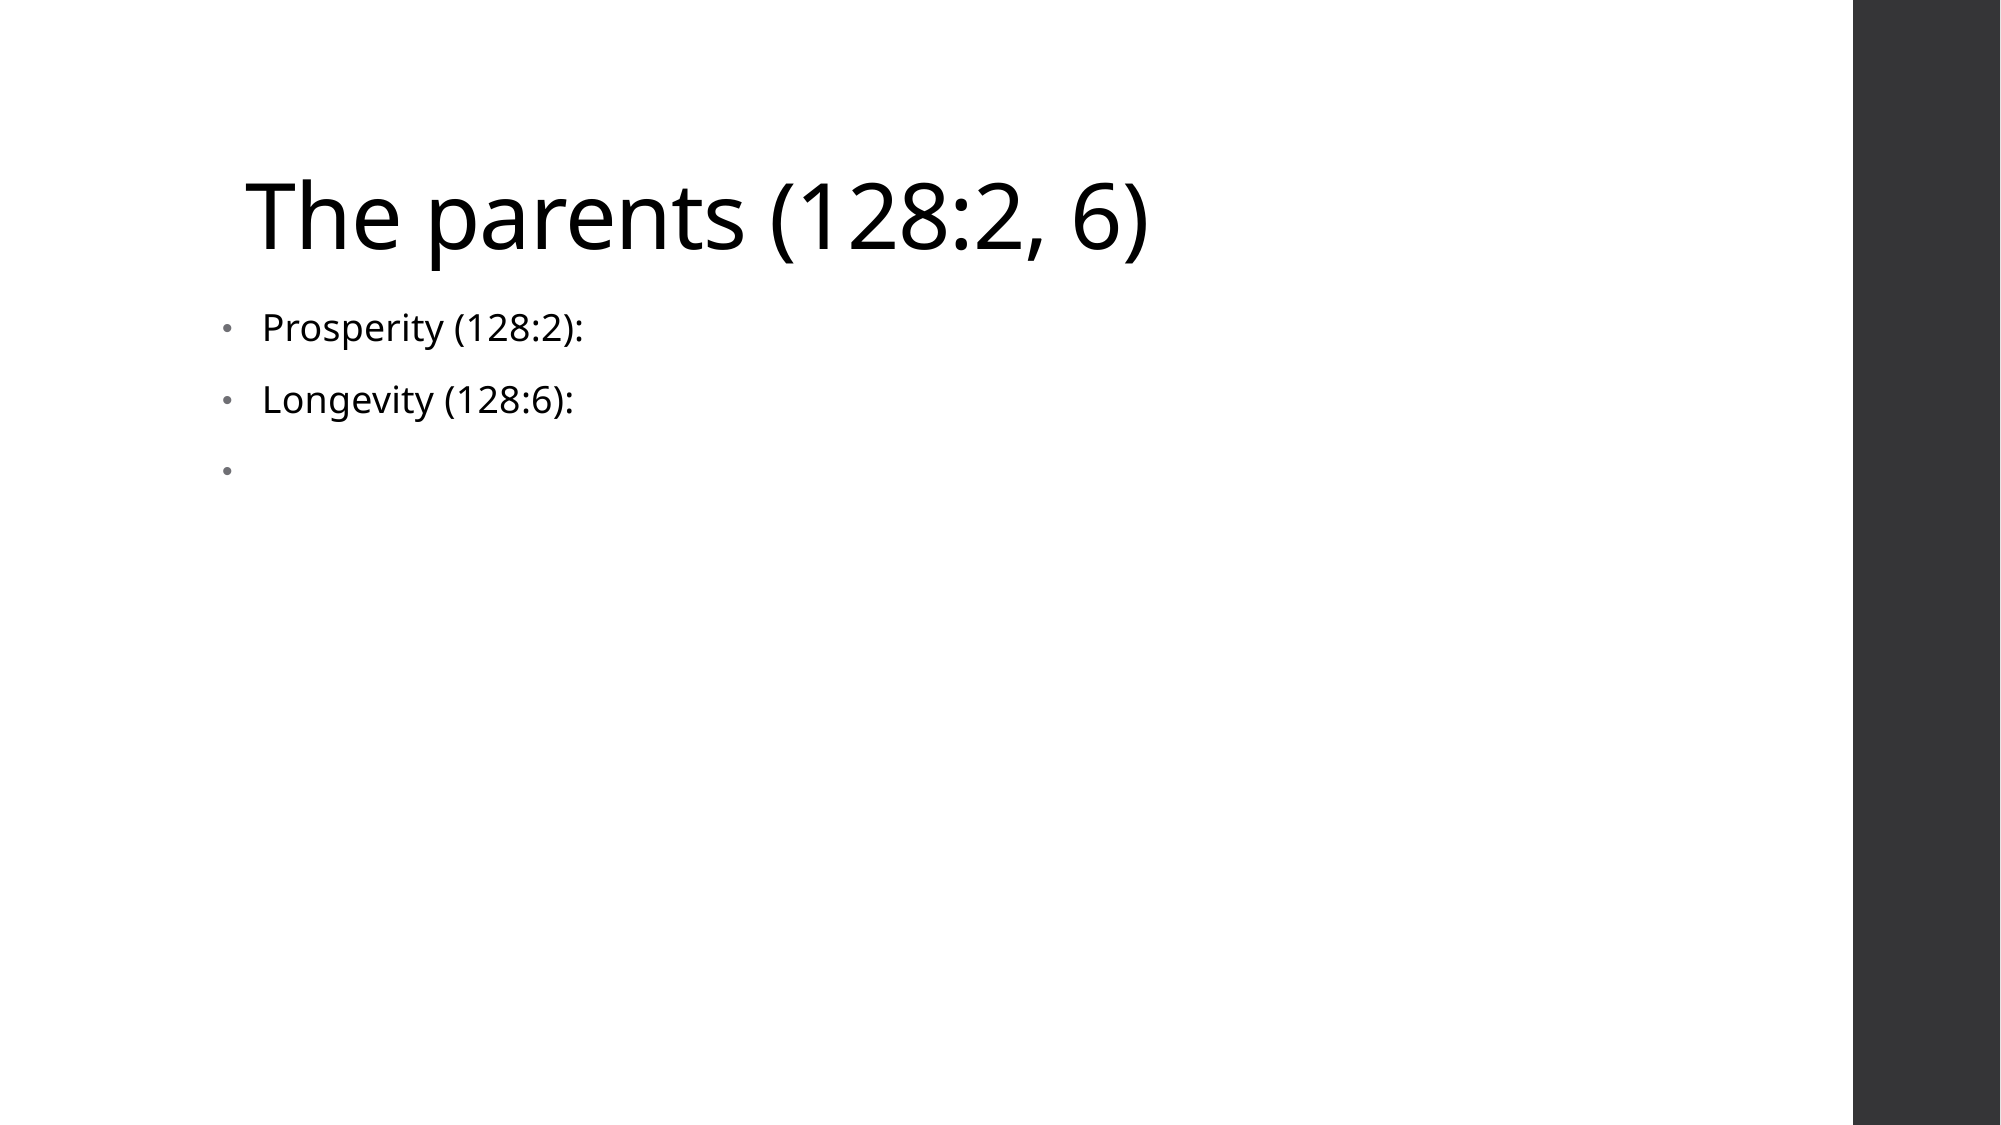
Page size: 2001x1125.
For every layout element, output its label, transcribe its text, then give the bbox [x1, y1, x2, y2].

title The parents (128:2, 6) [206, 60, 1797, 278]
list Prosperity (128:2): Longevity (128:6): [206, 299, 1617, 1014]
